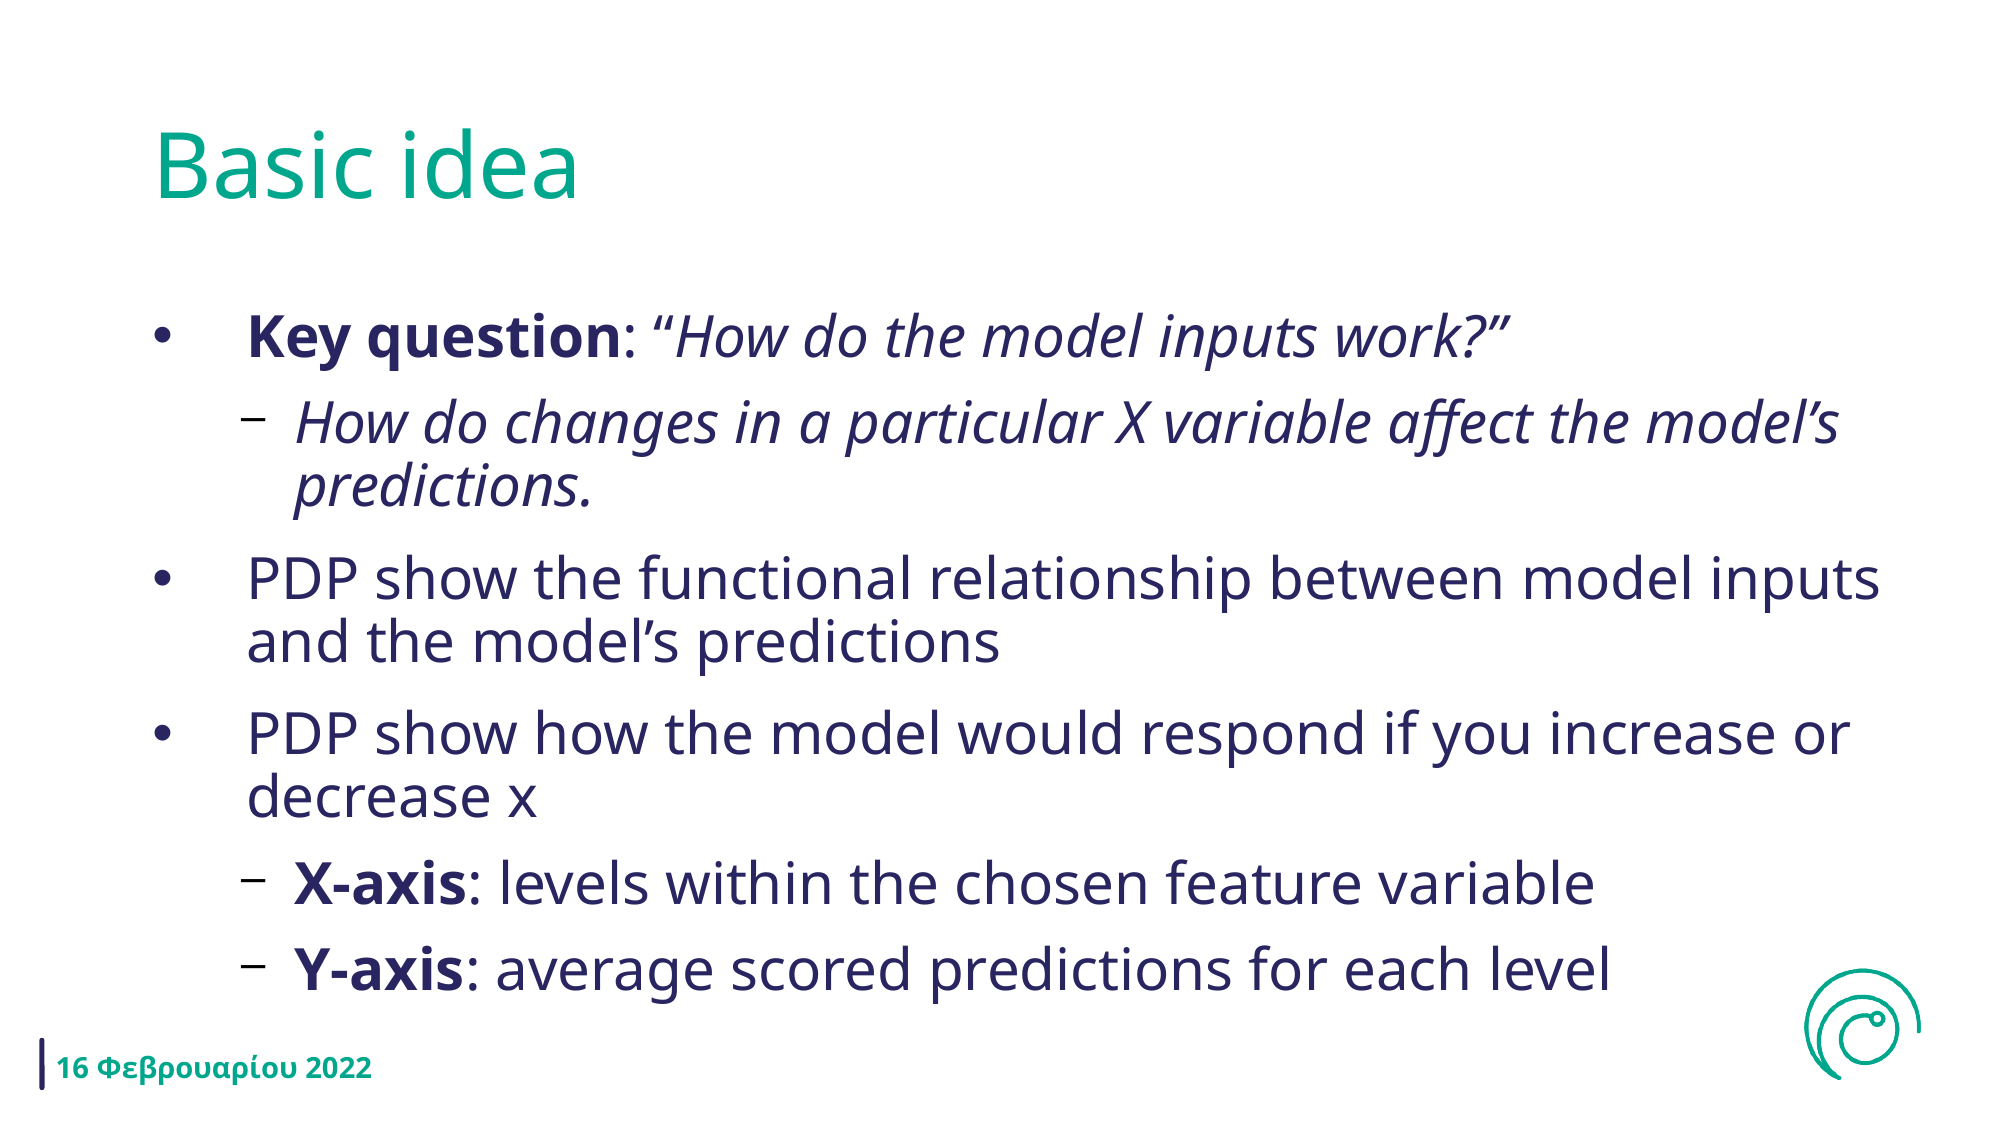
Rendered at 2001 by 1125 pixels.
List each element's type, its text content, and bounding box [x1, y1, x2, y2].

picture [1804, 968, 1921, 1080]
title Basic idea [137, 59, 1921, 278]
list Key question: “How do the model inputs work?” How do changes in a particular X variable affect the model’s predictions. PDP show the functional relationship between model inputs and the model’s predictions PDP show how the model would respond if you increase or decrease x X-axis: levels within the chosen feature variable Y-axis: average scored predictions for each level [137, 299, 1910, 1014]
